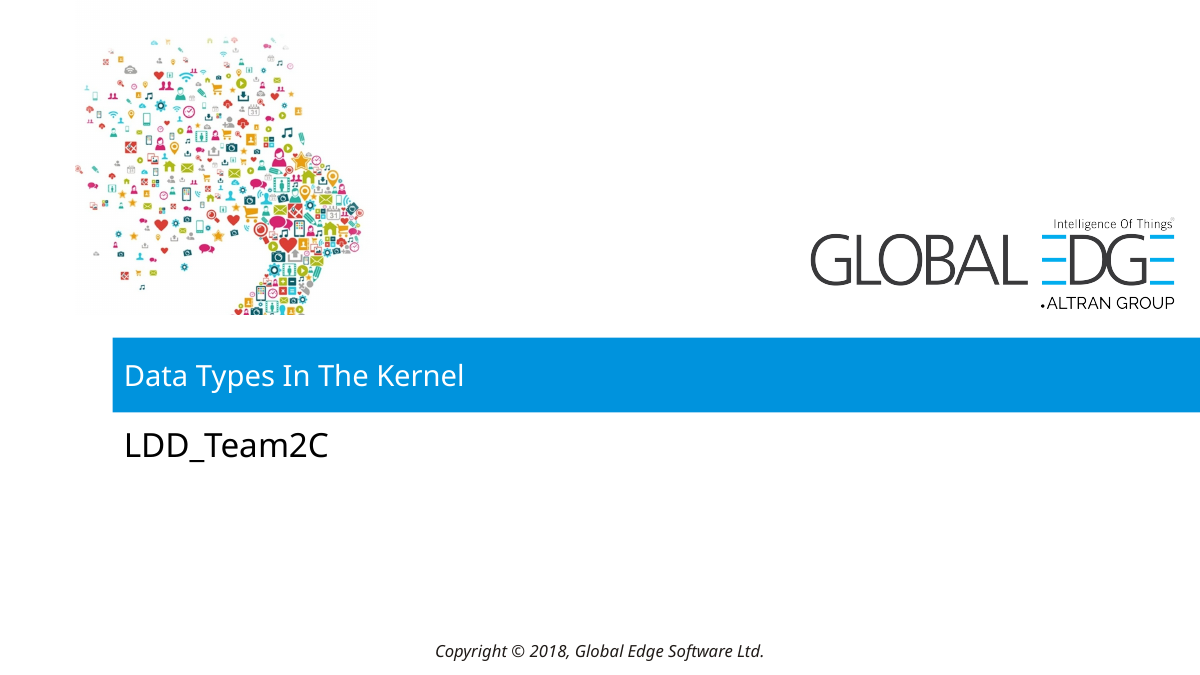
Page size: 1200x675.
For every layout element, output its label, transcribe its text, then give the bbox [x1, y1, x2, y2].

picture [803, 207, 1182, 319]
title Data Types In The Kernel [112, 337, 1200, 413]
picture [75, 0, 377, 315]
list LDD_Team2C [112, 412, 975, 475]
